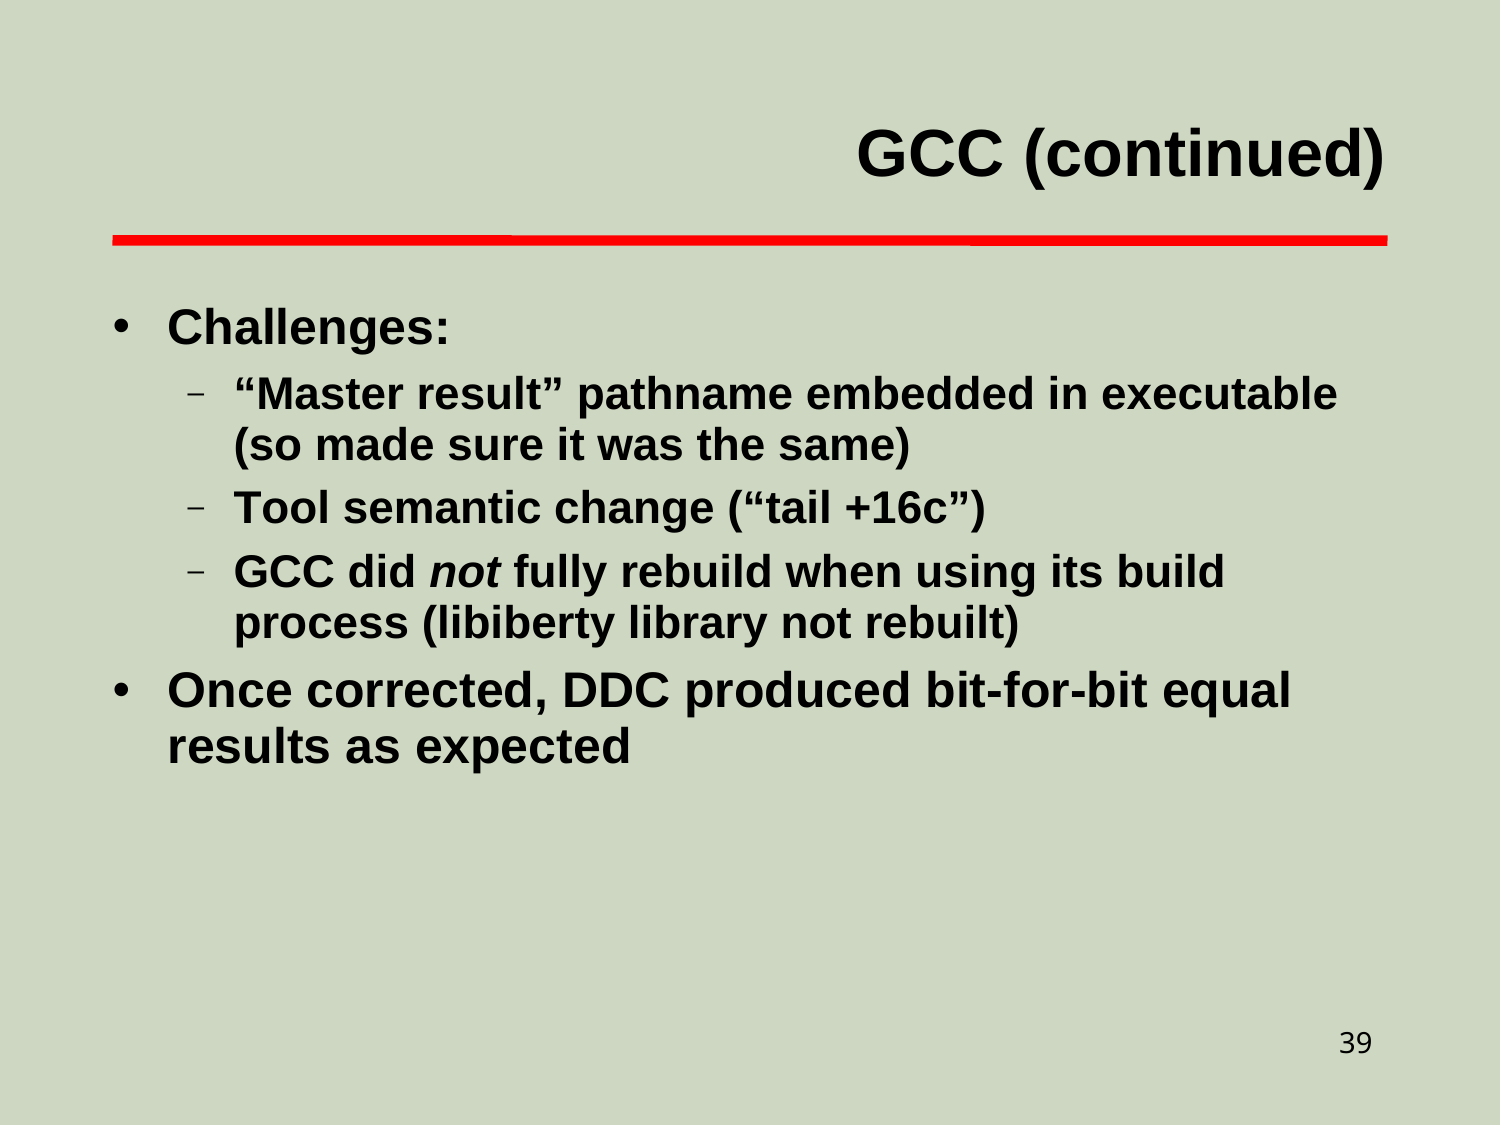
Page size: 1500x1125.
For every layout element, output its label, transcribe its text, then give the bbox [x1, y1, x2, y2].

list Challenges: “Master result” pathname embedded in executable (so made sure it was the same) Tool semantic change (“tail +16c”) GCC did not fully rebuild when using its build process (libiberty library not rebuilt) Once corrected, DDC produced bit-for-bit equal results as expected [112, 299, 1387, 1099]
title GCC (continued) [124, 93, 1387, 216]
